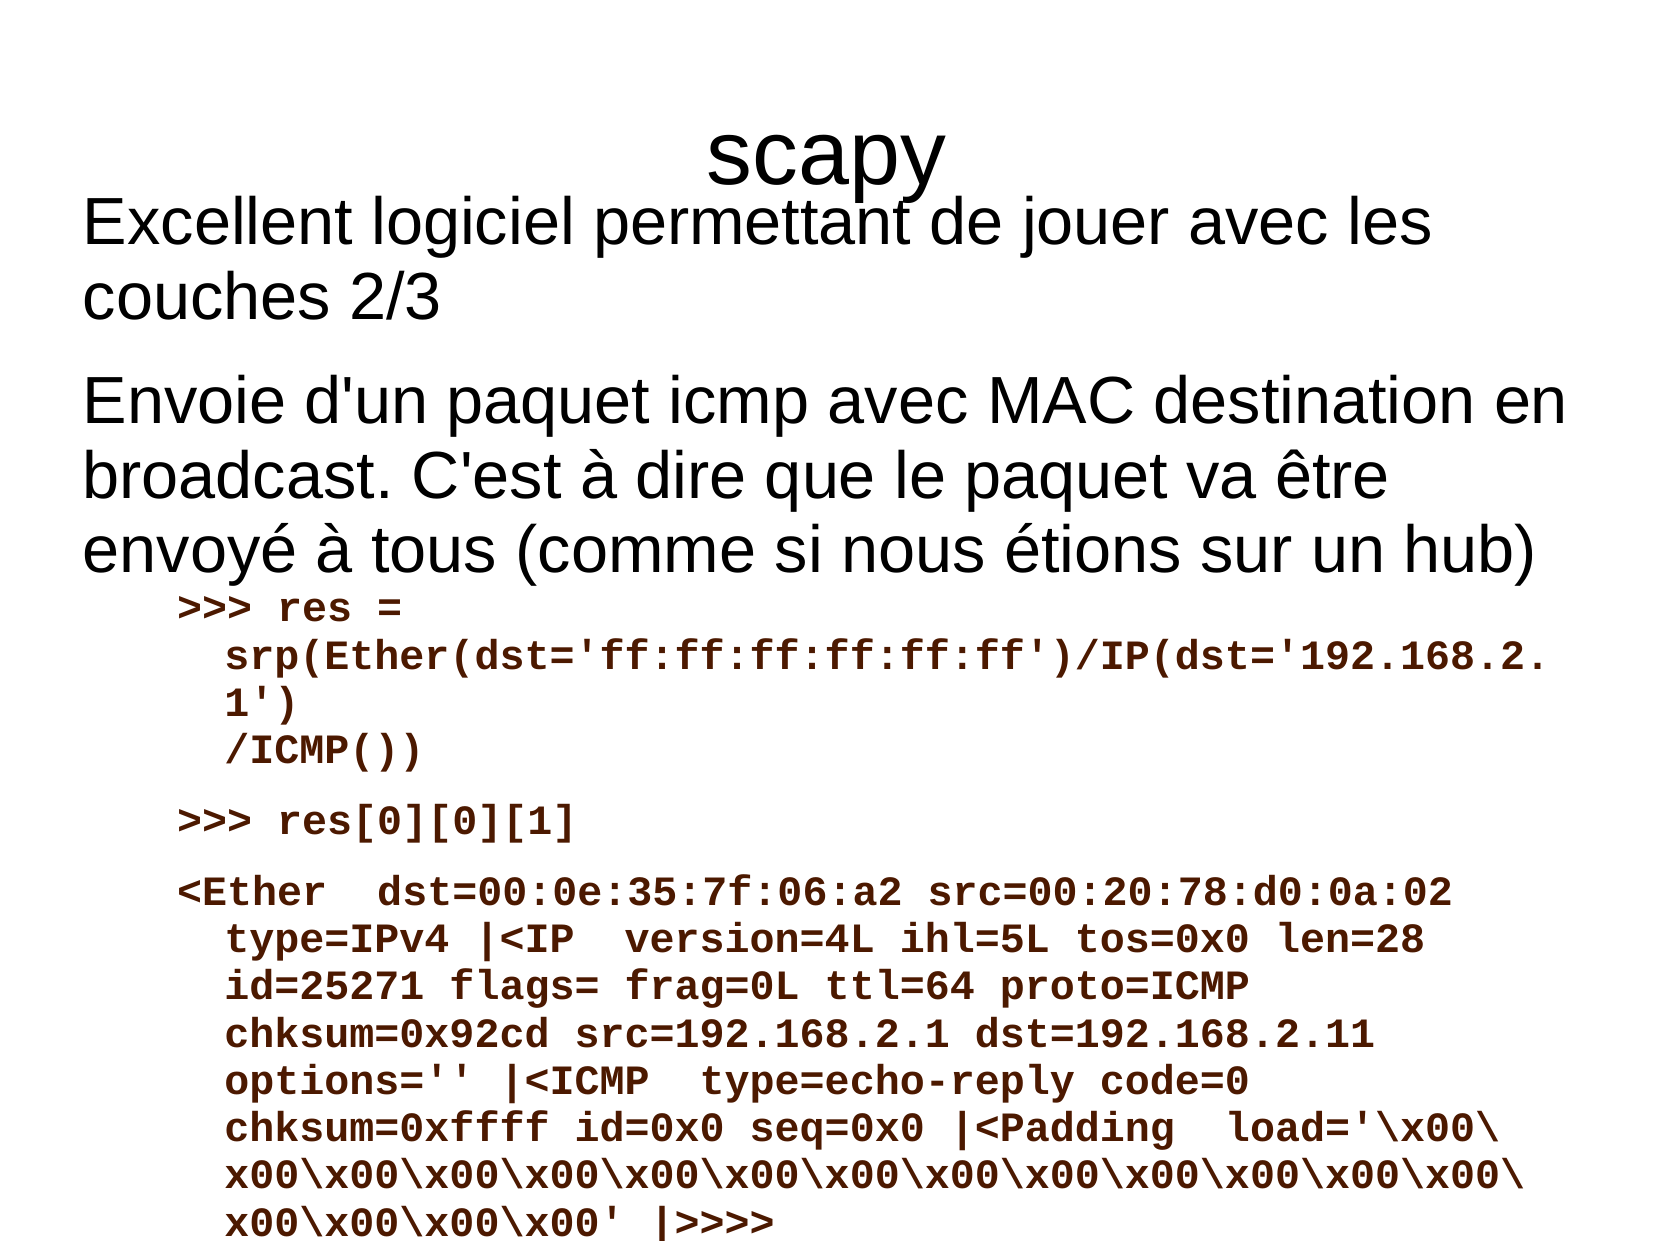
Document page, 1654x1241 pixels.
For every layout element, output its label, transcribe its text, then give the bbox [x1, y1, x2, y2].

list Excellent logiciel permettant de jouer avec les couches 2/3 Envoie d'un paquet icmp avec MAC destination en broadcast. C'est à dire que le paquet va être envoyé à tous (comme si nous étions sur un hub) >>> res = srp(Ether(dst='ff:ff:ff:ff:ff:ff')/IP(dst='192.168.2.1') /ICMP()) >>> res[0][0][1] <Ether dst=00:0e:35:7f:06:a2 src=00:20:78:d0:0a:02 type=IPv4 |<IP version=4L ihl=5L tos=0x0 len=28 id=25271 flags= frag=0L ttl=64 proto=ICMP chksum=0x92cd src=192.168.2.1 dst=192.168.2.11 options='' |<ICMP type=echo-reply code=0 chksum=0xffff id=0x0 seq=0x0 |<Padding load='\x00\x00\x00\x00\x00\x00\x00\x00\x00\x00\x00\x00\x00\x00\x00\x00\x00\x00' |>>>> [82, 183, 1571, 1241]
title scapy [82, 49, 1571, 183]
